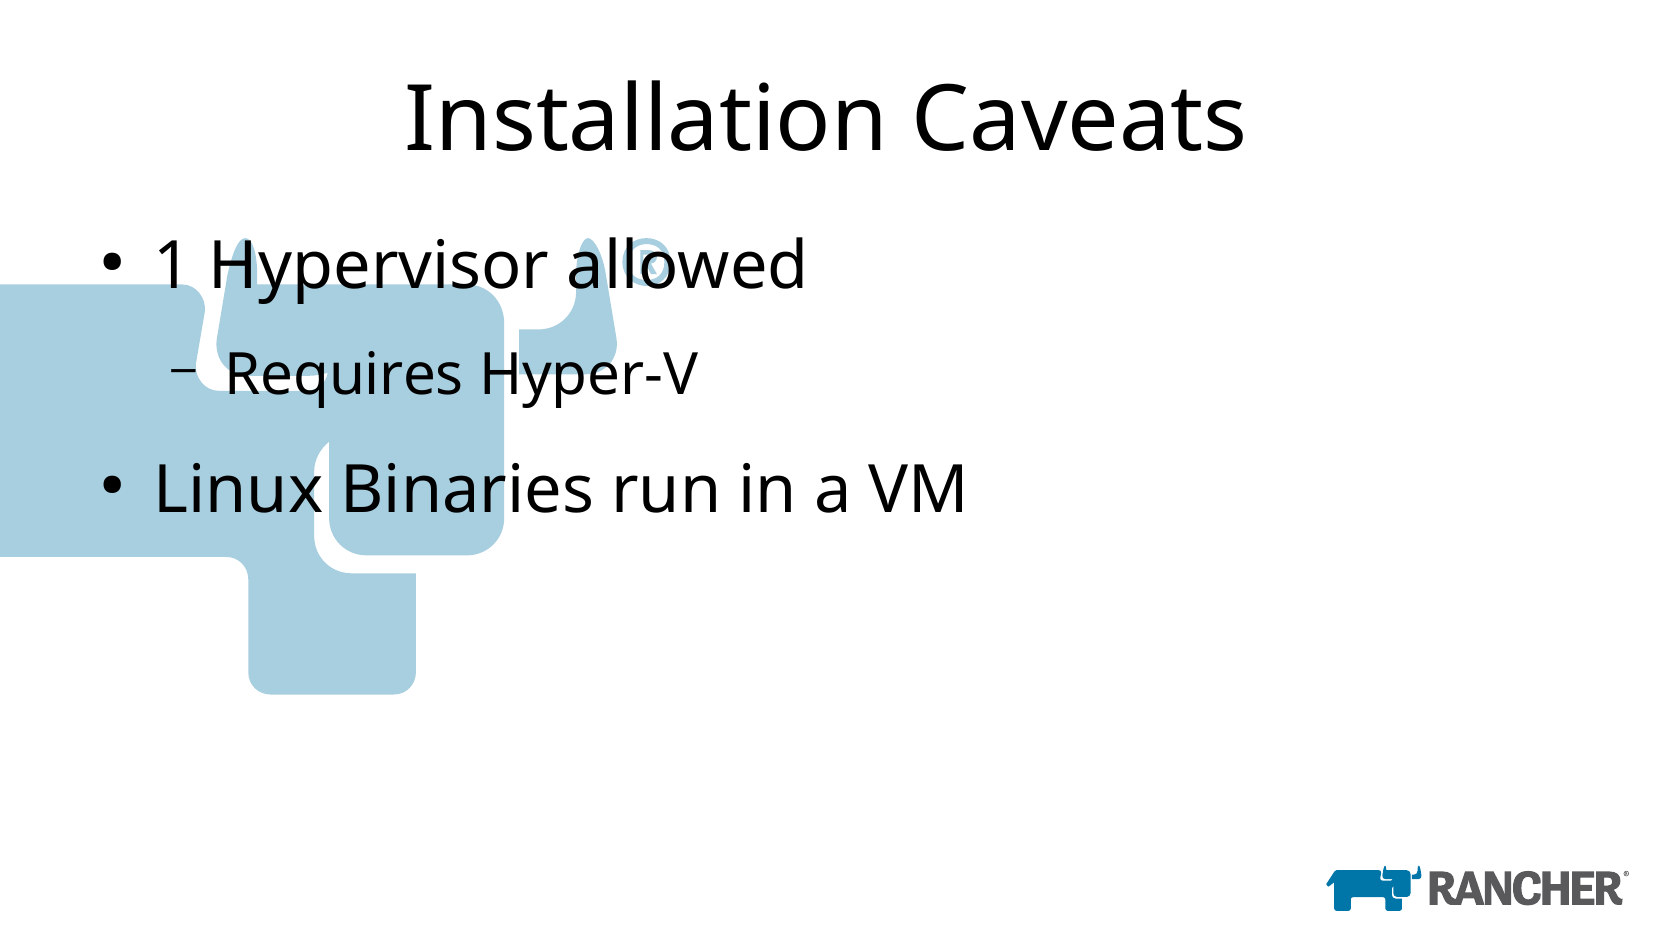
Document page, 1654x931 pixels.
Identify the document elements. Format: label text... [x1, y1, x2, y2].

title Installation Caveats [82, 37, 1571, 193]
list 1 Hypervisor allowed Requires Hyper-V Linux Binaries run in a VM [82, 217, 1571, 758]
